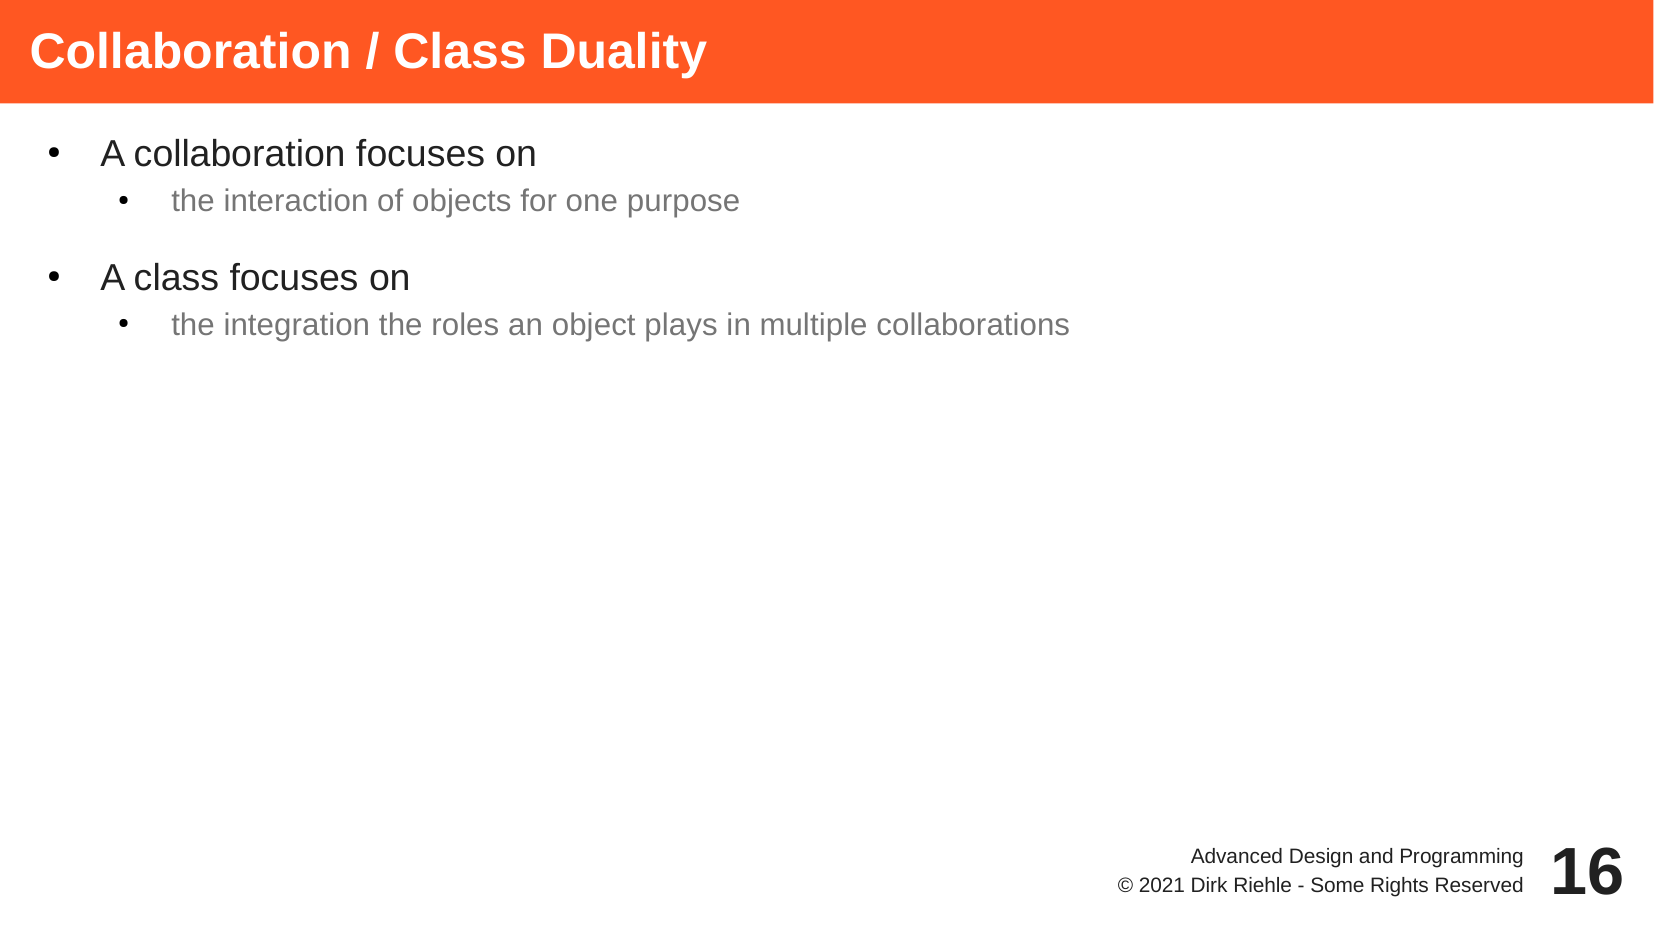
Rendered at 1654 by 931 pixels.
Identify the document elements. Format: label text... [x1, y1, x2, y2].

list A collaboration focuses on the interaction of objects for one purpose A class focuses on the integration the roles an object plays in multiple collaborations [29, 132, 1625, 813]
title Collaboration / Class Duality [0, 0, 1654, 104]
